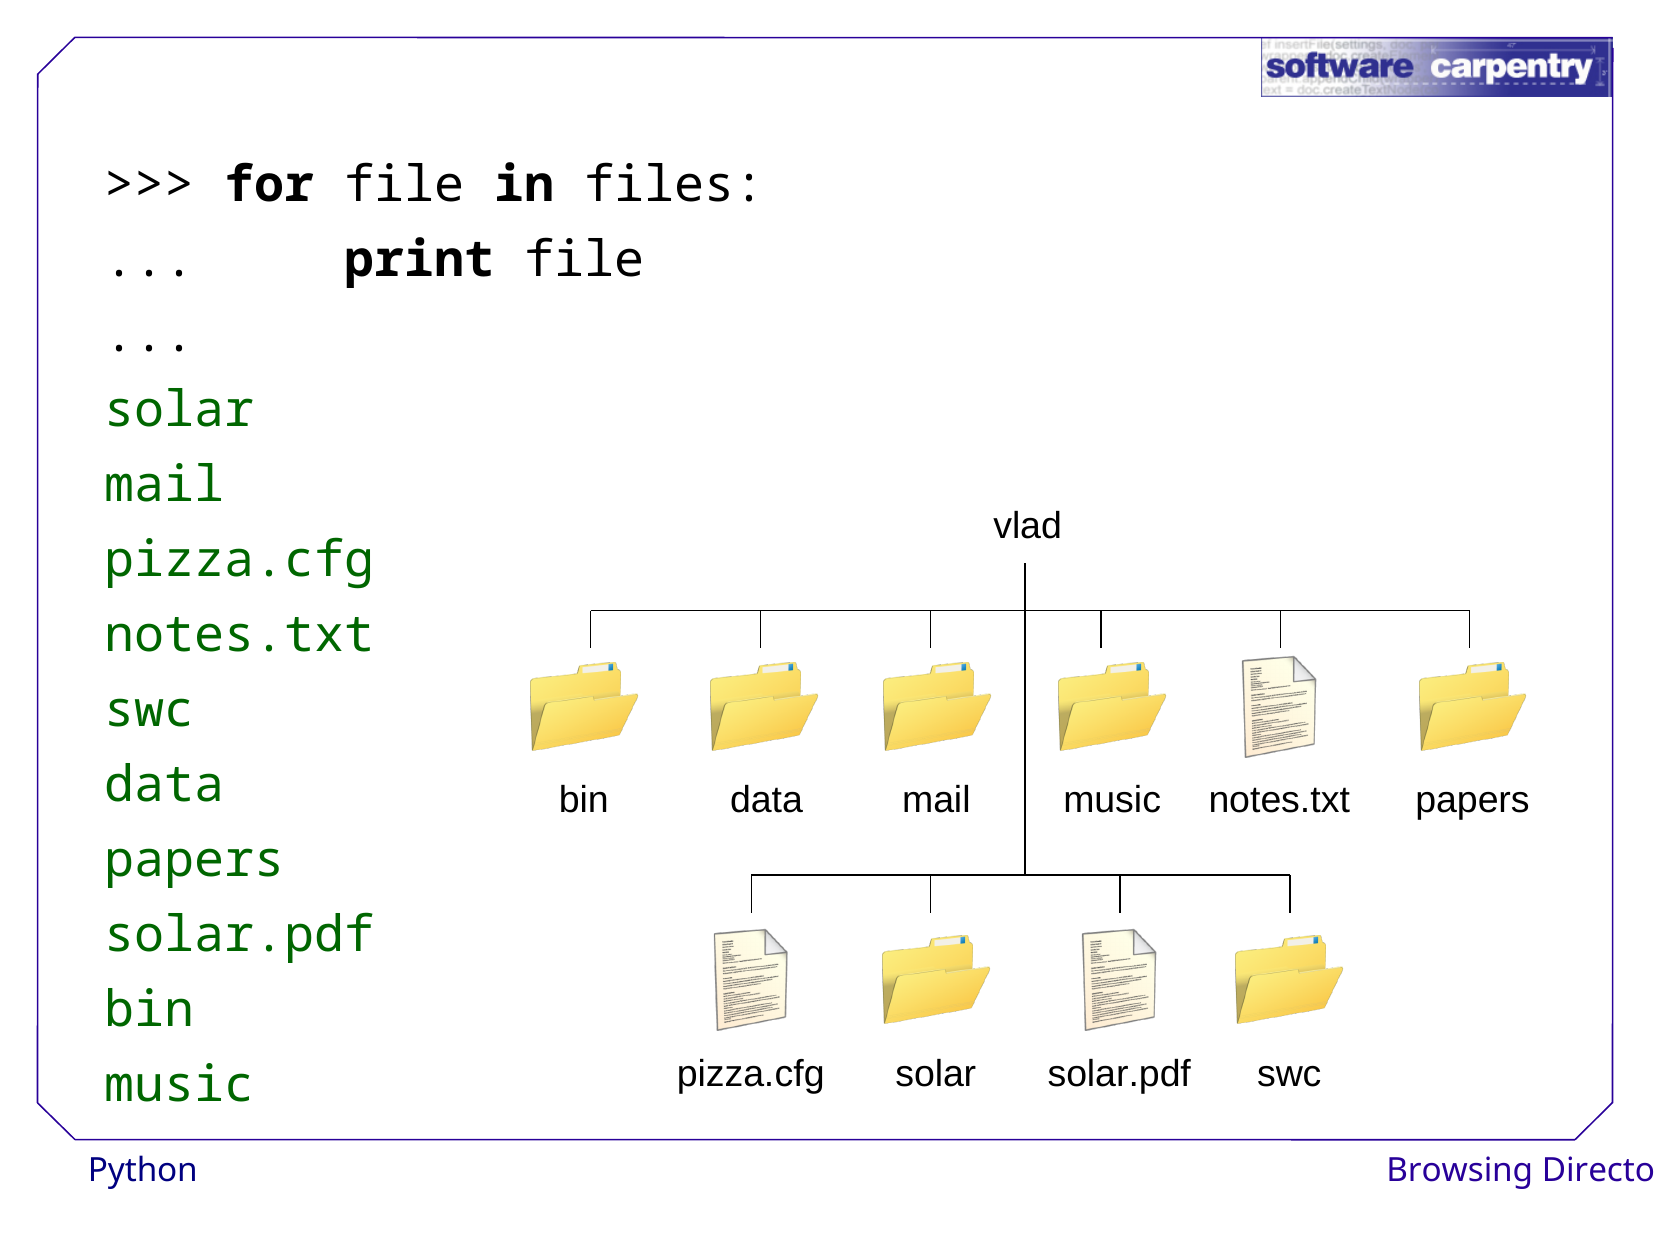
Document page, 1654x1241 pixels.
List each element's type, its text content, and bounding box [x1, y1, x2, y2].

text_box >>> for file in files: ... print file ... solar mail pizza.cfg notes.txt swc data papers solar.pdf bin music [89, 128, 1512, 1037]
text_box mail [887, 771, 986, 829]
picture [1062, 922, 1177, 1036]
text_box solar [880, 1044, 992, 1103]
text_box bin [544, 771, 624, 829]
picture [1231, 921, 1347, 1037]
picture [706, 648, 822, 764]
text_box vlad [978, 497, 1077, 555]
text_box music [1048, 771, 1176, 829]
picture [1054, 648, 1170, 764]
text_box data [715, 771, 818, 829]
picture [1415, 648, 1530, 764]
text_box pizza.cfg [662, 1044, 840, 1103]
text_box solar.pdf [1032, 1044, 1206, 1103]
picture [694, 922, 808, 1036]
text_box swc [1242, 1044, 1337, 1103]
picture [1222, 649, 1337, 763]
text_box papers [1400, 771, 1545, 829]
picture [1261, 39, 1613, 97]
picture [526, 648, 642, 764]
picture [878, 921, 994, 1037]
picture [879, 648, 995, 764]
text_box notes.txt [1193, 771, 1366, 829]
